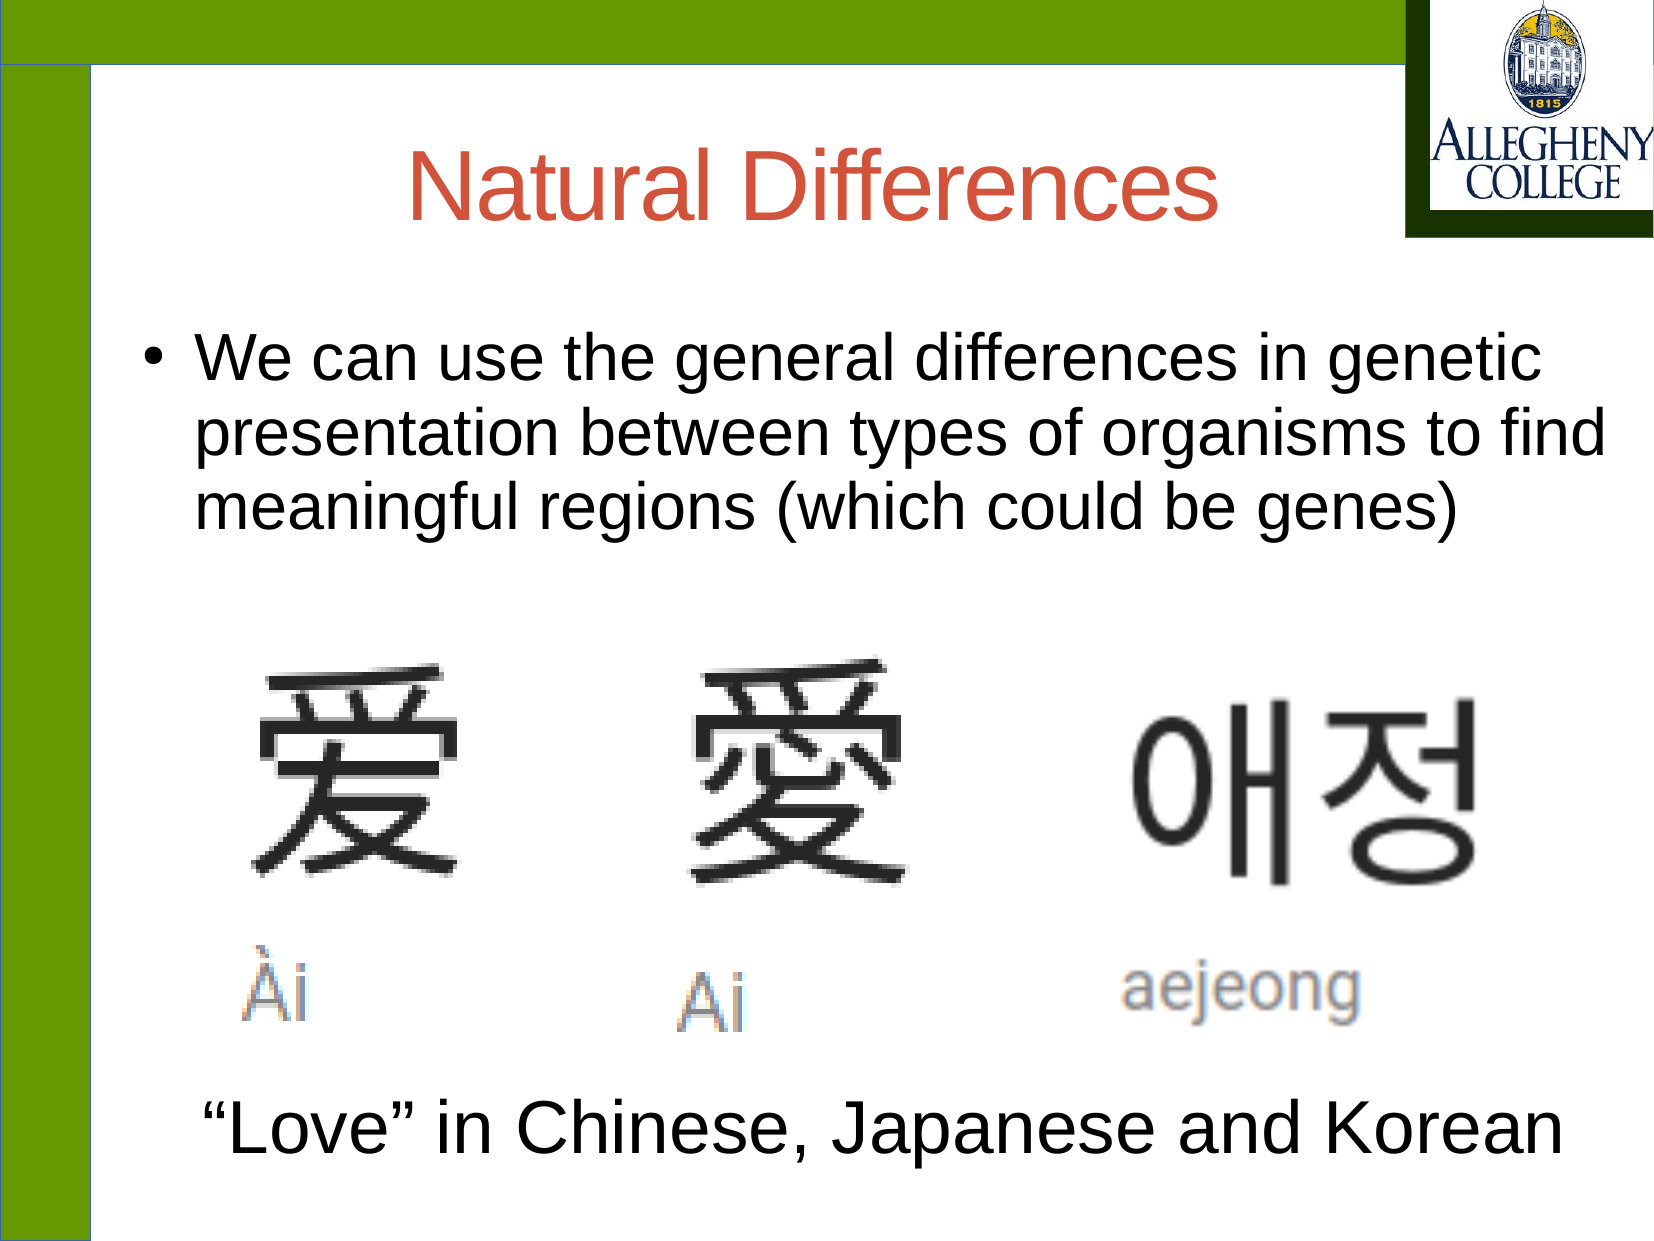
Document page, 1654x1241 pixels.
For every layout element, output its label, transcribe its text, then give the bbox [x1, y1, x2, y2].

text_box [0, 0, 1430, 1241]
picture [180, 614, 601, 1053]
text_box [1571, 210, 1654, 238]
text_box “Love” in Chinese, Japanese and Korean [187, 1077, 1582, 1177]
list We can use the general differences in genetic presentation between types of organisms to find meaningful regions (which could be genes) [124, 319, 1613, 600]
picture [1430, 0, 1654, 210]
title Natural Differences [82, 96, 1571, 276]
picture [645, 599, 1569, 1077]
